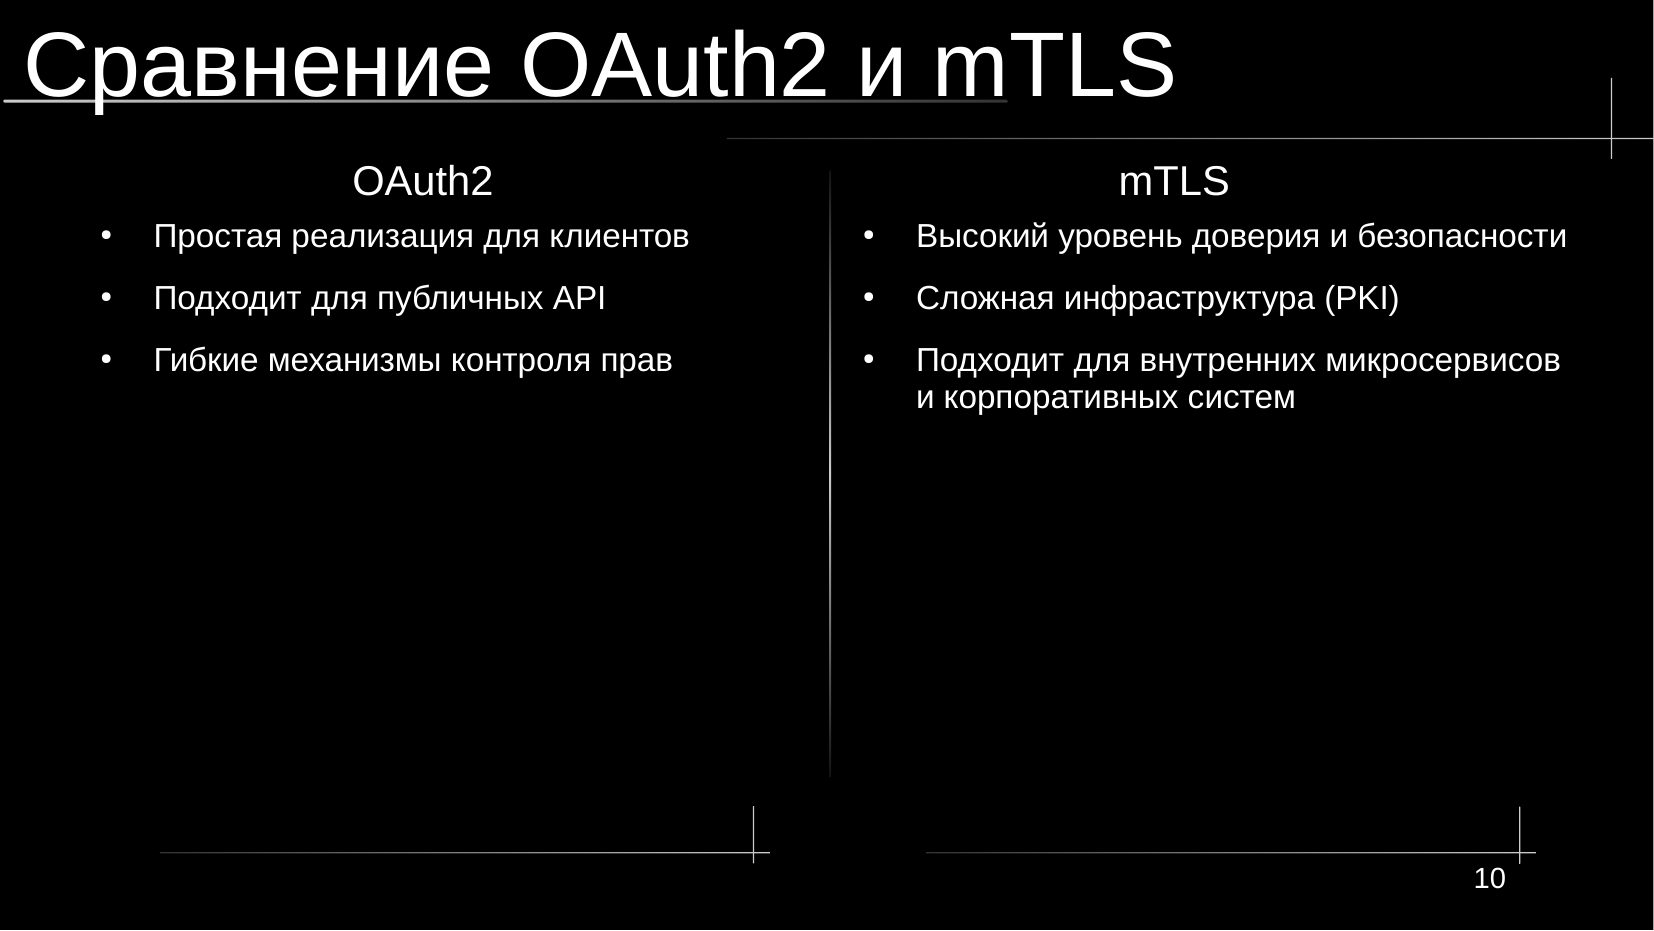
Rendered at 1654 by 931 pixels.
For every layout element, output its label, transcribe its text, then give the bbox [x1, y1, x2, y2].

title Сравнение OAuth2 и mTLS [23, 11, 1589, 119]
list Высокий уровень доверия и безопасности Сложная инфраструктура (PKI) Подходит для внутренних микросервисов и корпоративных систем [845, 217, 1572, 758]
text_box OAuth2 [337, 150, 513, 188]
list Простая реализация для клиентов Подходит для публичных API Гибкие механизмы контроля прав [82, 217, 809, 758]
text_box mTLS [1103, 150, 1276, 212]
